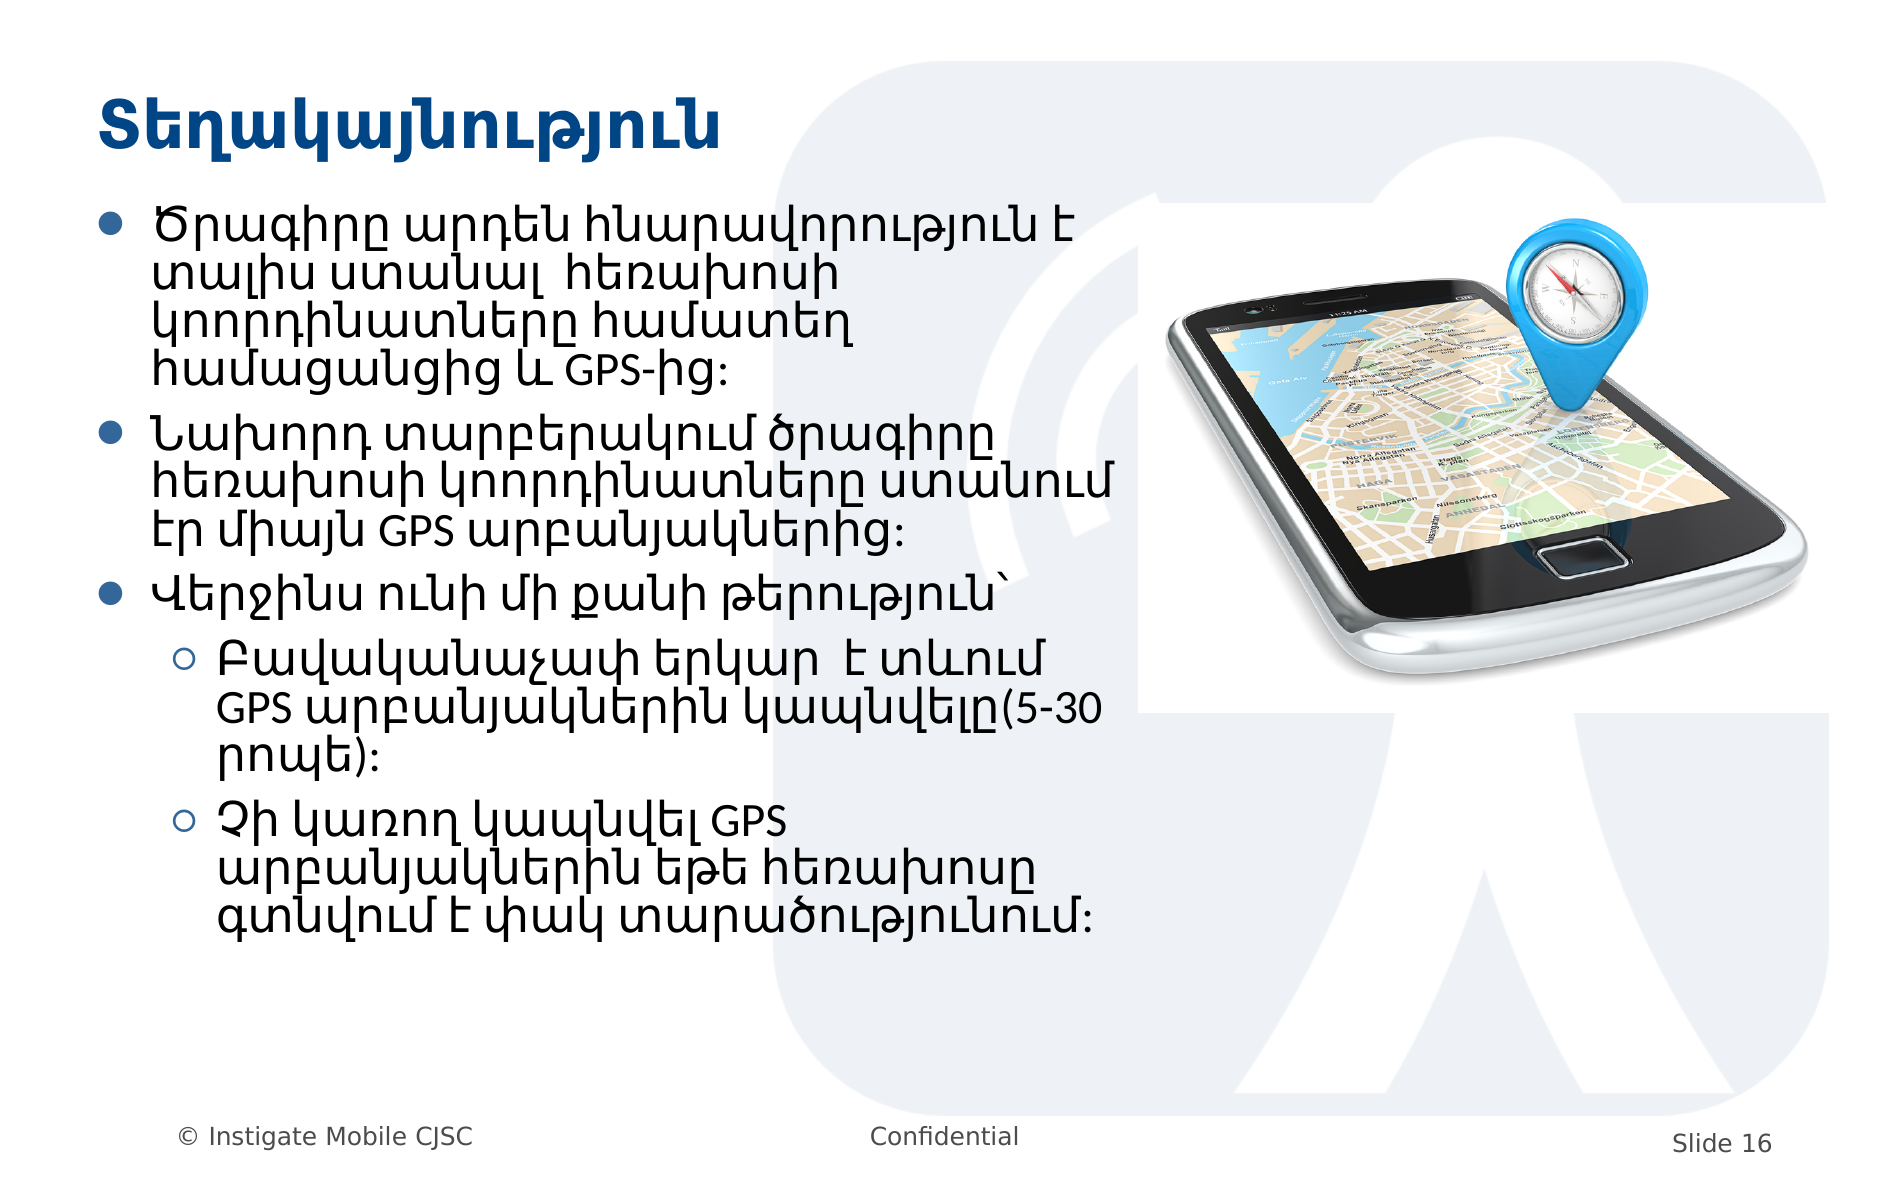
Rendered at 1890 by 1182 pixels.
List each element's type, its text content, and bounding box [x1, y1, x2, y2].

list Ծրագիրը արդեն հնարավորություն է տալիս ստանալ հեռախոսի կոորդինատները համատեղ համացանցից և GPS-ից: Նախորդ տարբերակում ծրագիրը հեռախոսի կոորդինատները ստանում էր միայն GPS արբանյակներից: Վերջինս ունի մի քանի թերություն՝ Բավականաչափ երկար է տևում GPS արբանյակներին կապնվելը(5-30 րոպե): Չի կառող կապնվել GPS արբանյակներին եթե հեռախոսը գտնվում է փակ տարածությունում: [95, 205, 1126, 1088]
title Տեղակայնություն [96, 47, 1794, 217]
picture [1138, 203, 1832, 713]
